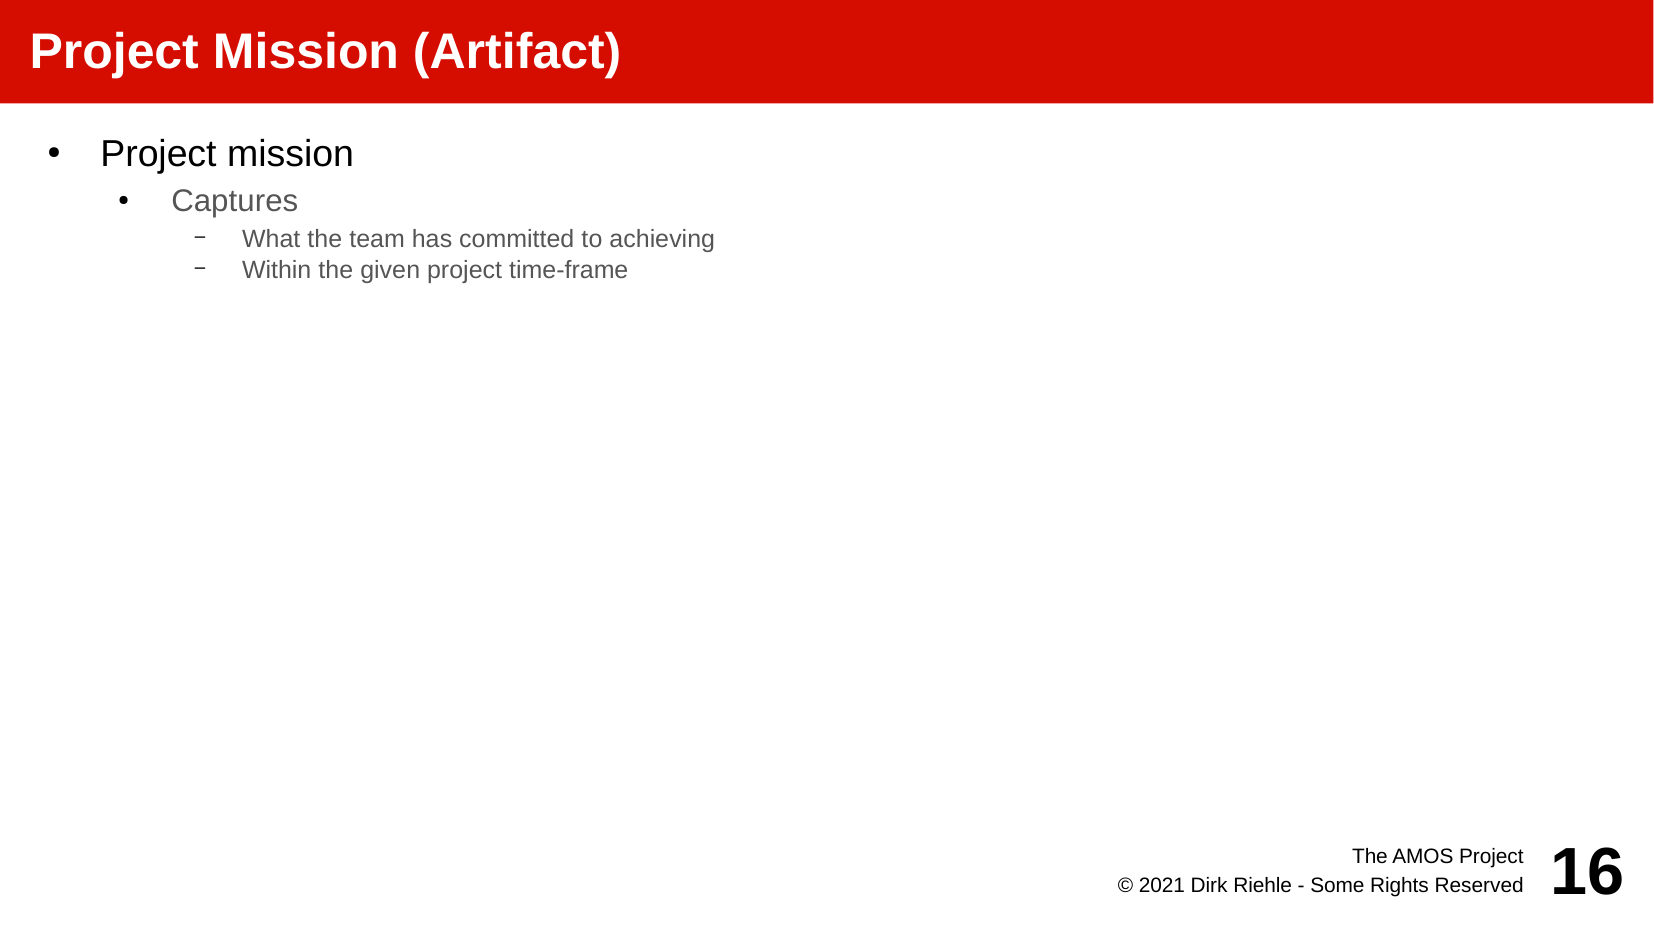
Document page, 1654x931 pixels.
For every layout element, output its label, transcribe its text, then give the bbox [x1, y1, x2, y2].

list Project mission Captures What the team has committed to achieving Within the given project time-frame [29, 132, 1625, 813]
title Project Mission (Artifact) [0, 0, 1654, 104]
